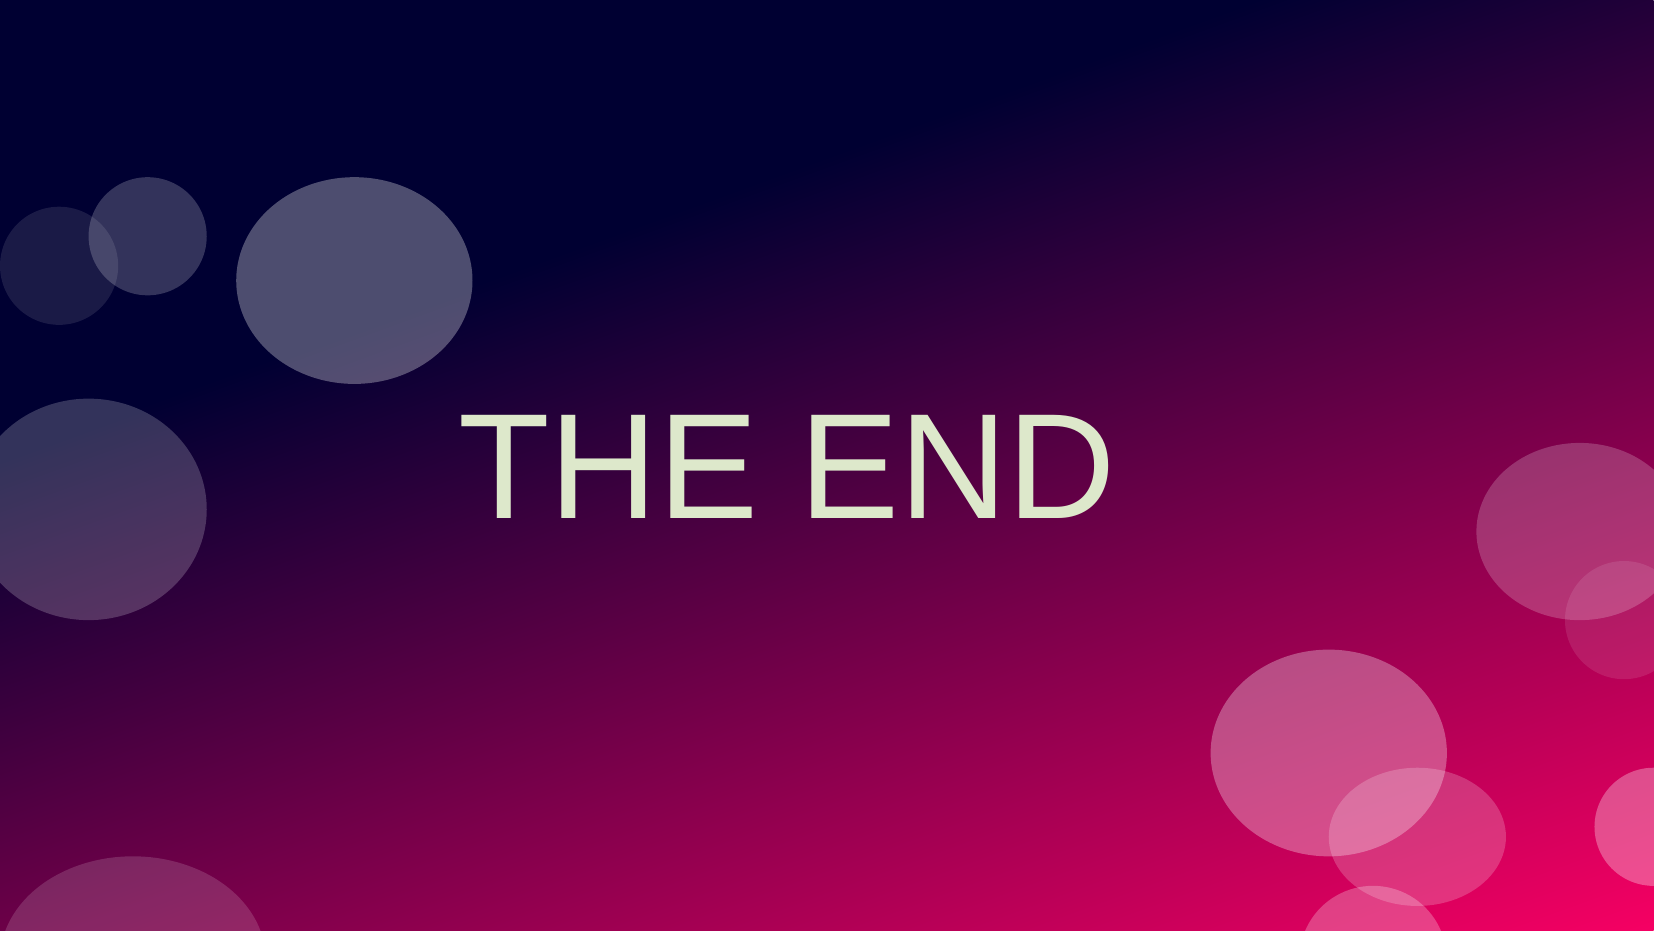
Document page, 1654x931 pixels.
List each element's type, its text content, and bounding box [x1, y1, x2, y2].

text_box THE END [75, 375, 1501, 601]
